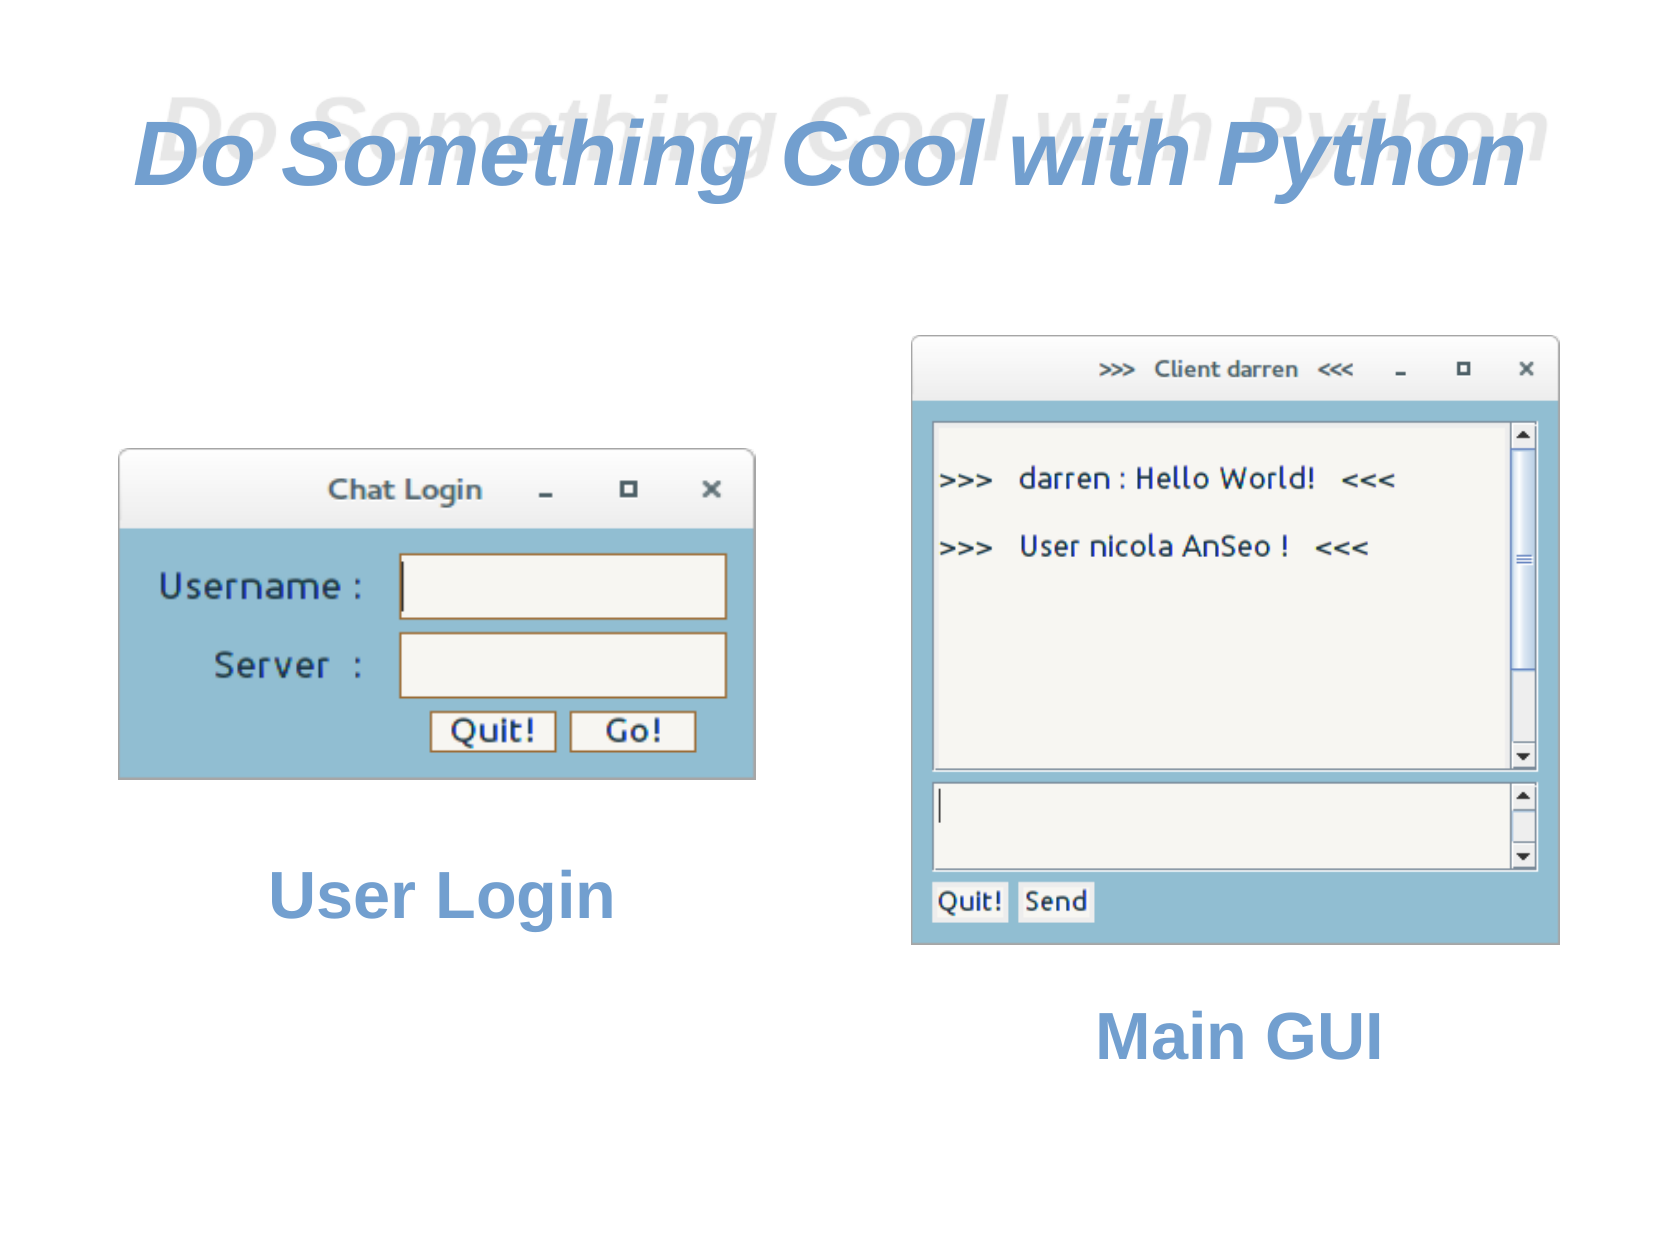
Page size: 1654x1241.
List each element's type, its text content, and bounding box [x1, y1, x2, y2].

text_box User Login [129, 850, 756, 940]
title Do Something Cool with Python [87, 50, 1576, 258]
picture [911, 335, 1560, 945]
picture [118, 448, 756, 780]
text_box Main GUI [980, 992, 1501, 1082]
